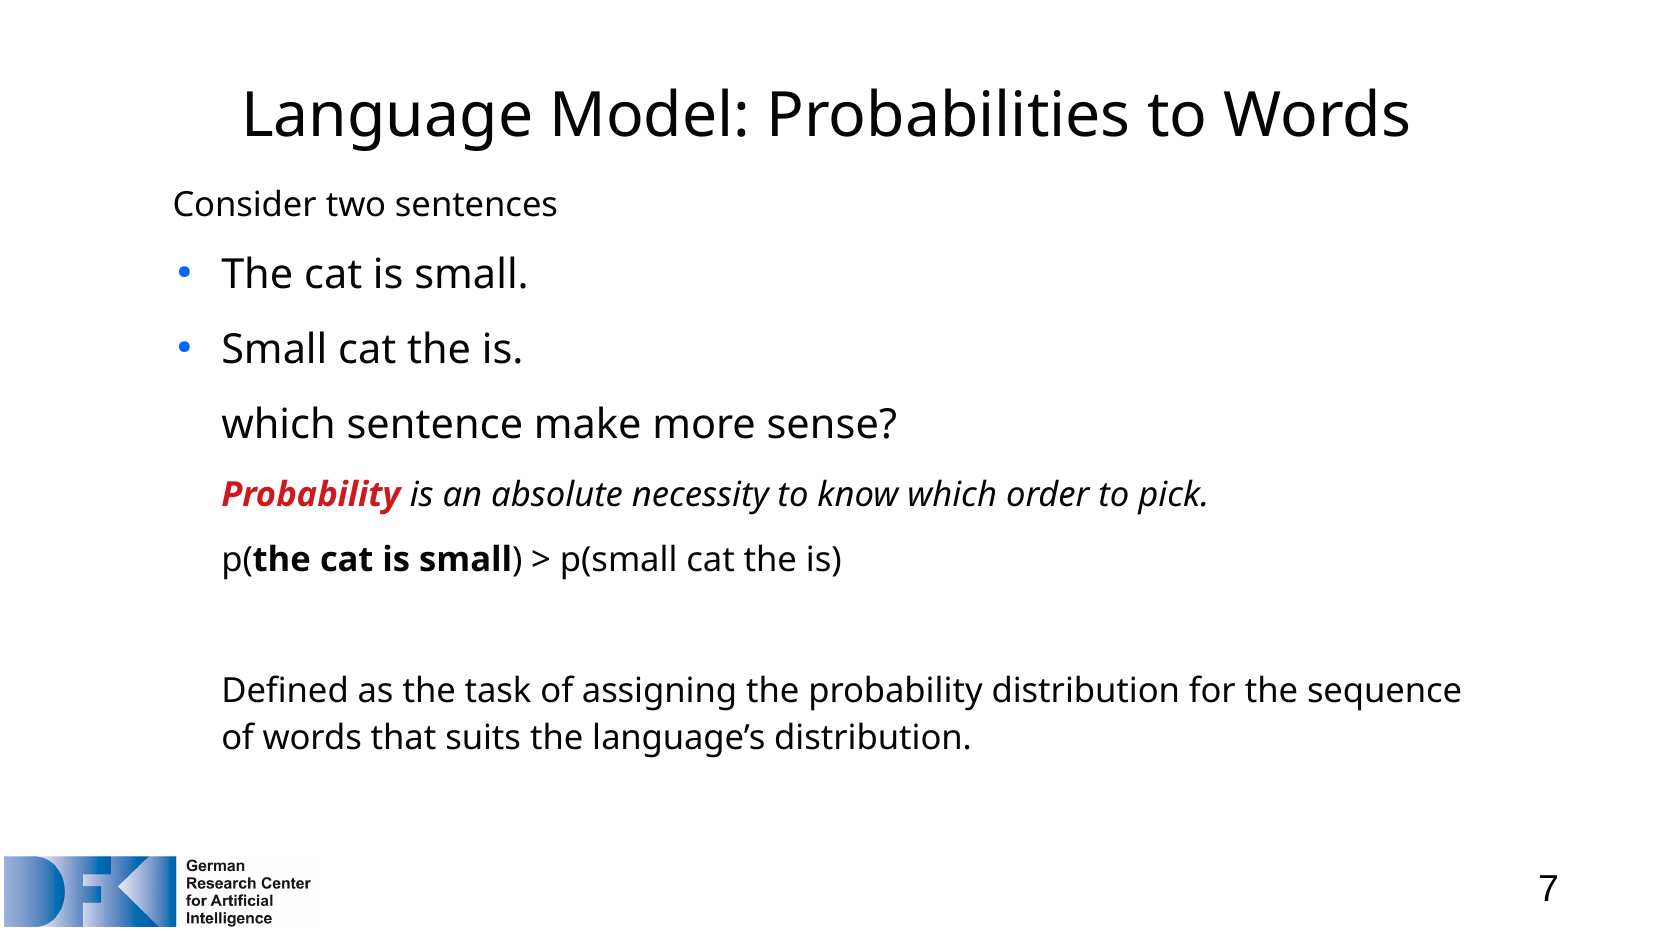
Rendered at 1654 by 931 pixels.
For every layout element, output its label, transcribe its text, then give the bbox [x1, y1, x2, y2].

list Consider two sentences The cat is small. Small cat the is. which sentence make more sense? Probability is an absolute necessity to know which order to pick. p(the cat is small) > p(small cat the is) Defined as the task of assigning the probability distribution for the sequence of words that suits the language’s distribution. [162, 179, 1492, 766]
title Language Model: Probabilities to Words [162, 35, 1492, 179]
picture [4, 856, 316, 927]
text_box <number> [1523, 860, 1654, 931]
